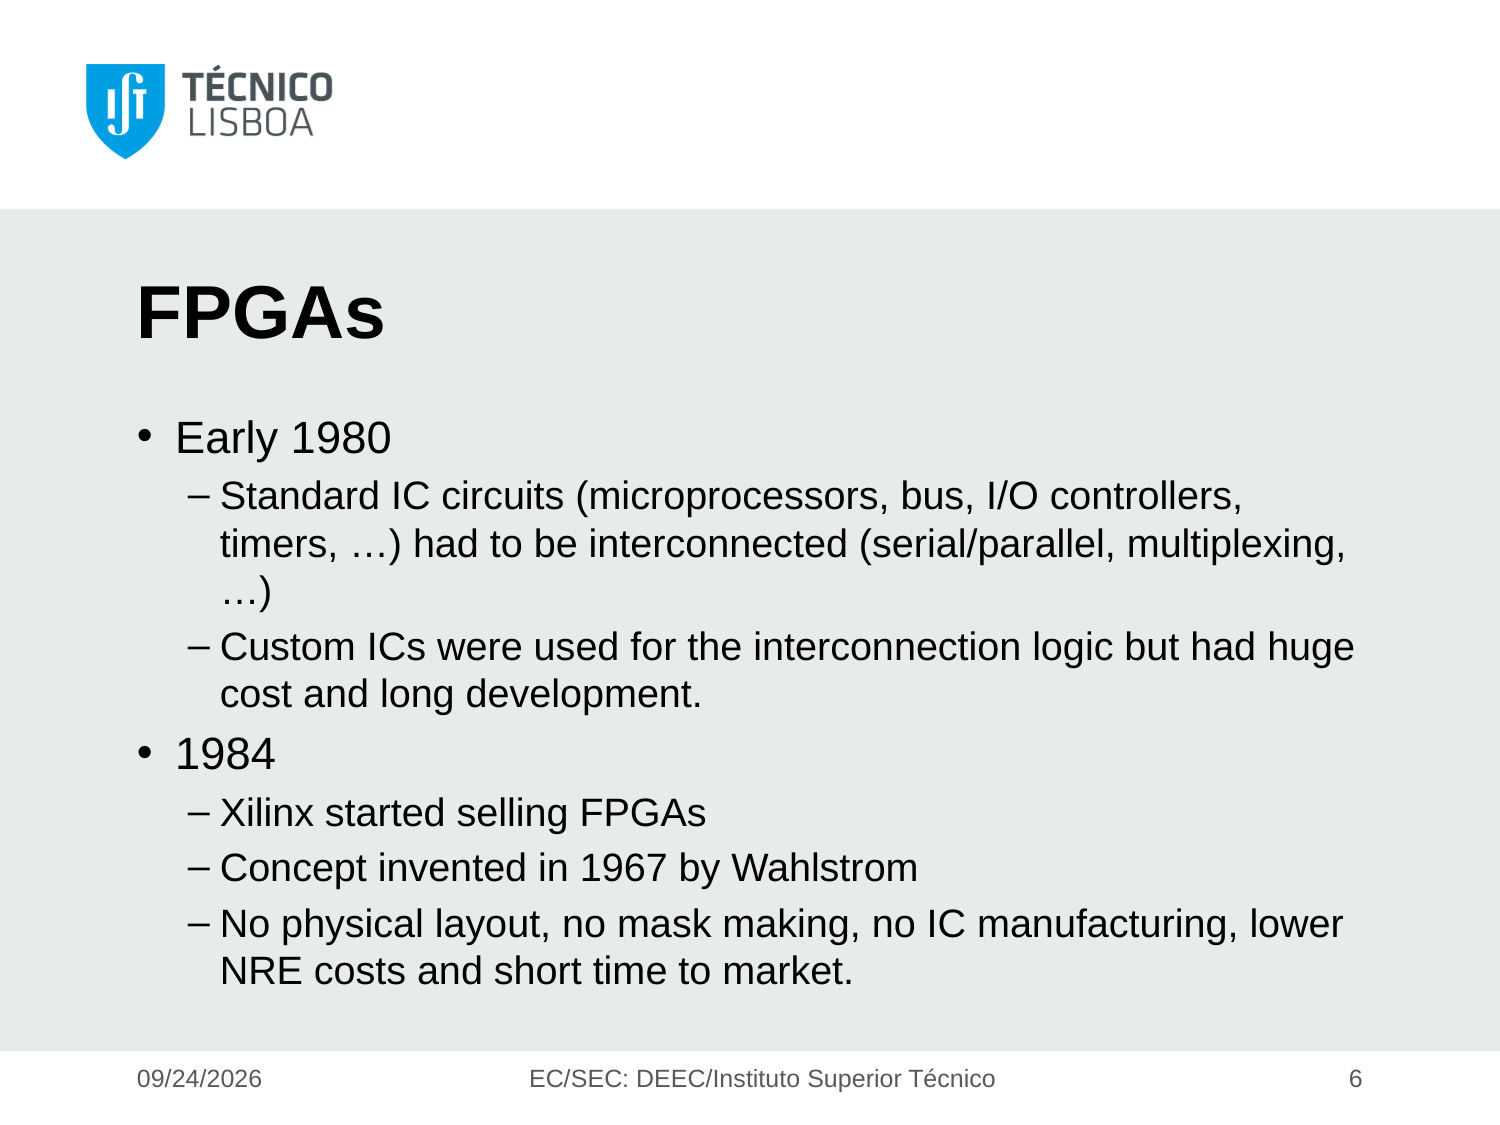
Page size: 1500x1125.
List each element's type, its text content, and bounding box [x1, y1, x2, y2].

title FPGAs [121, 237, 1378, 381]
slide_number 19 [1077, 1052, 1378, 1103]
picture [0, 0, 1500, 1125]
slide_number 09/27/2018 [121, 1052, 425, 1103]
footer EC/SEC: DEEC/Instituto Superior Técnico [512, 1052, 1021, 1103]
list Early 1980 Standard IC circuits (microprocessors, bus, I/O controllers, timers, …) had to be interconnected (serial/parallel, multiplexing, …) Custom ICs were used for the interconnection logic but had huge cost and long development. 1984 Xilinx started selling FPGAs Concept invented in 1967 by Wahlstrom No physical layout, no mask making, no IC manufacturing, lower NRE costs and short time to market. [121, 400, 1378, 1005]
